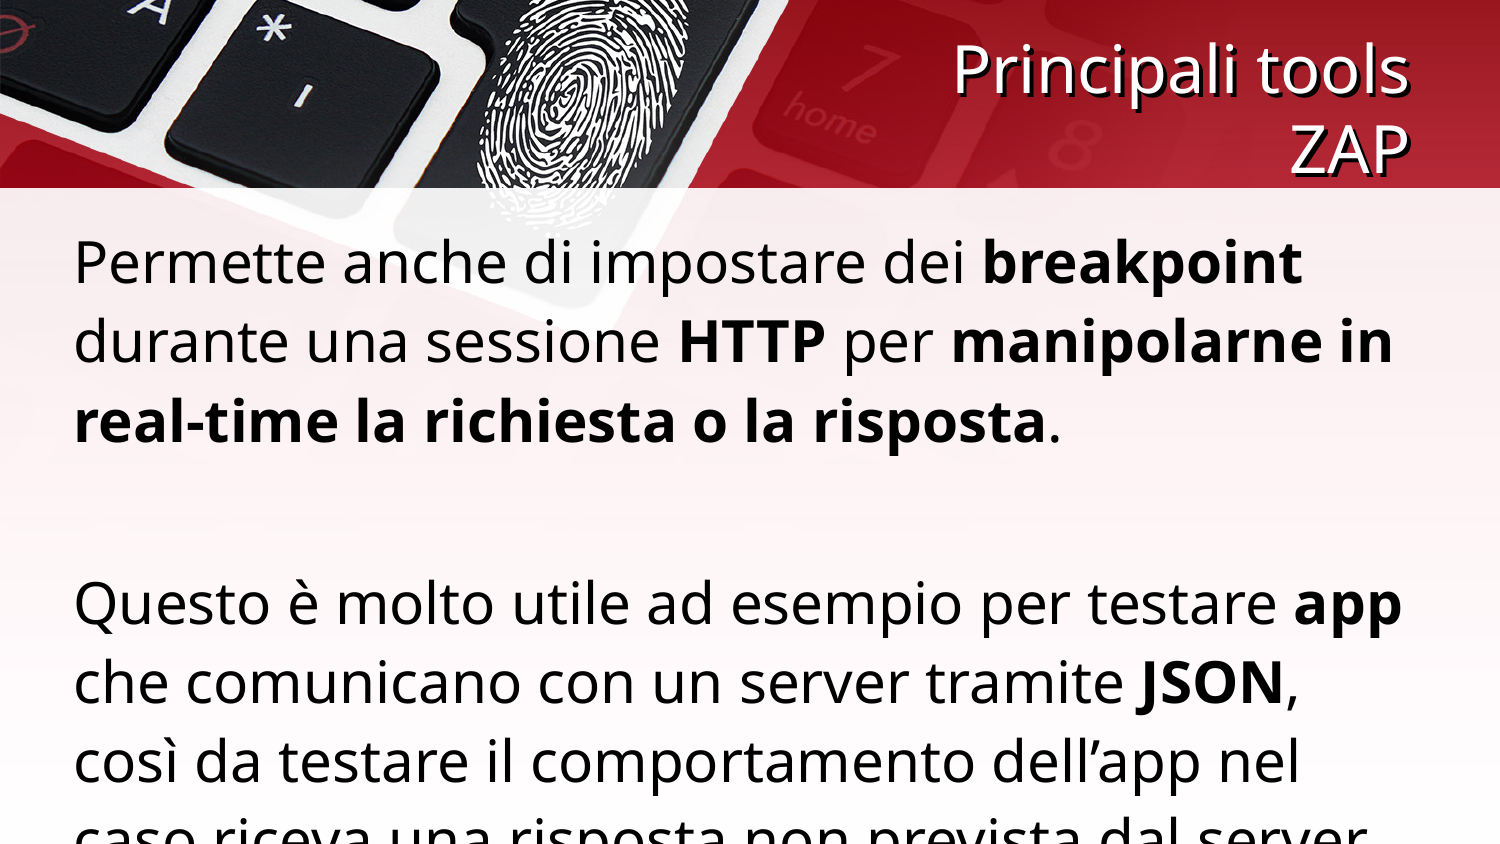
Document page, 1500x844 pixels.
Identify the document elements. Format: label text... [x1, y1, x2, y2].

picture [171, 833, 189, 844]
title Principali tools ZAP [73, 46, 1427, 168]
picture [876, 833, 893, 844]
picture [788, 833, 806, 844]
picture [585, 833, 602, 844]
picture [288, 833, 304, 842]
picture [825, 834, 841, 844]
picture [1107, 833, 1124, 844]
picture [434, 834, 450, 844]
picture [1234, 833, 1250, 842]
picture [1320, 833, 1336, 842]
picture [753, 834, 769, 844]
list Permette anche di impostare dei breakpoint durante una sessione HTTP per manipolarne in real-time la richiesta o la risposta. Questo è molto utile ad esempio per testare app che comunicano con un server tramite JSON, così da testare il comportamento dell’app nel caso riceva una risposta non prevista dal server (manipolata da terzi). [73, 221, 1418, 772]
picture [934, 833, 950, 842]
picture [620, 833, 638, 844]
picture [0, 0, 1500, 844]
